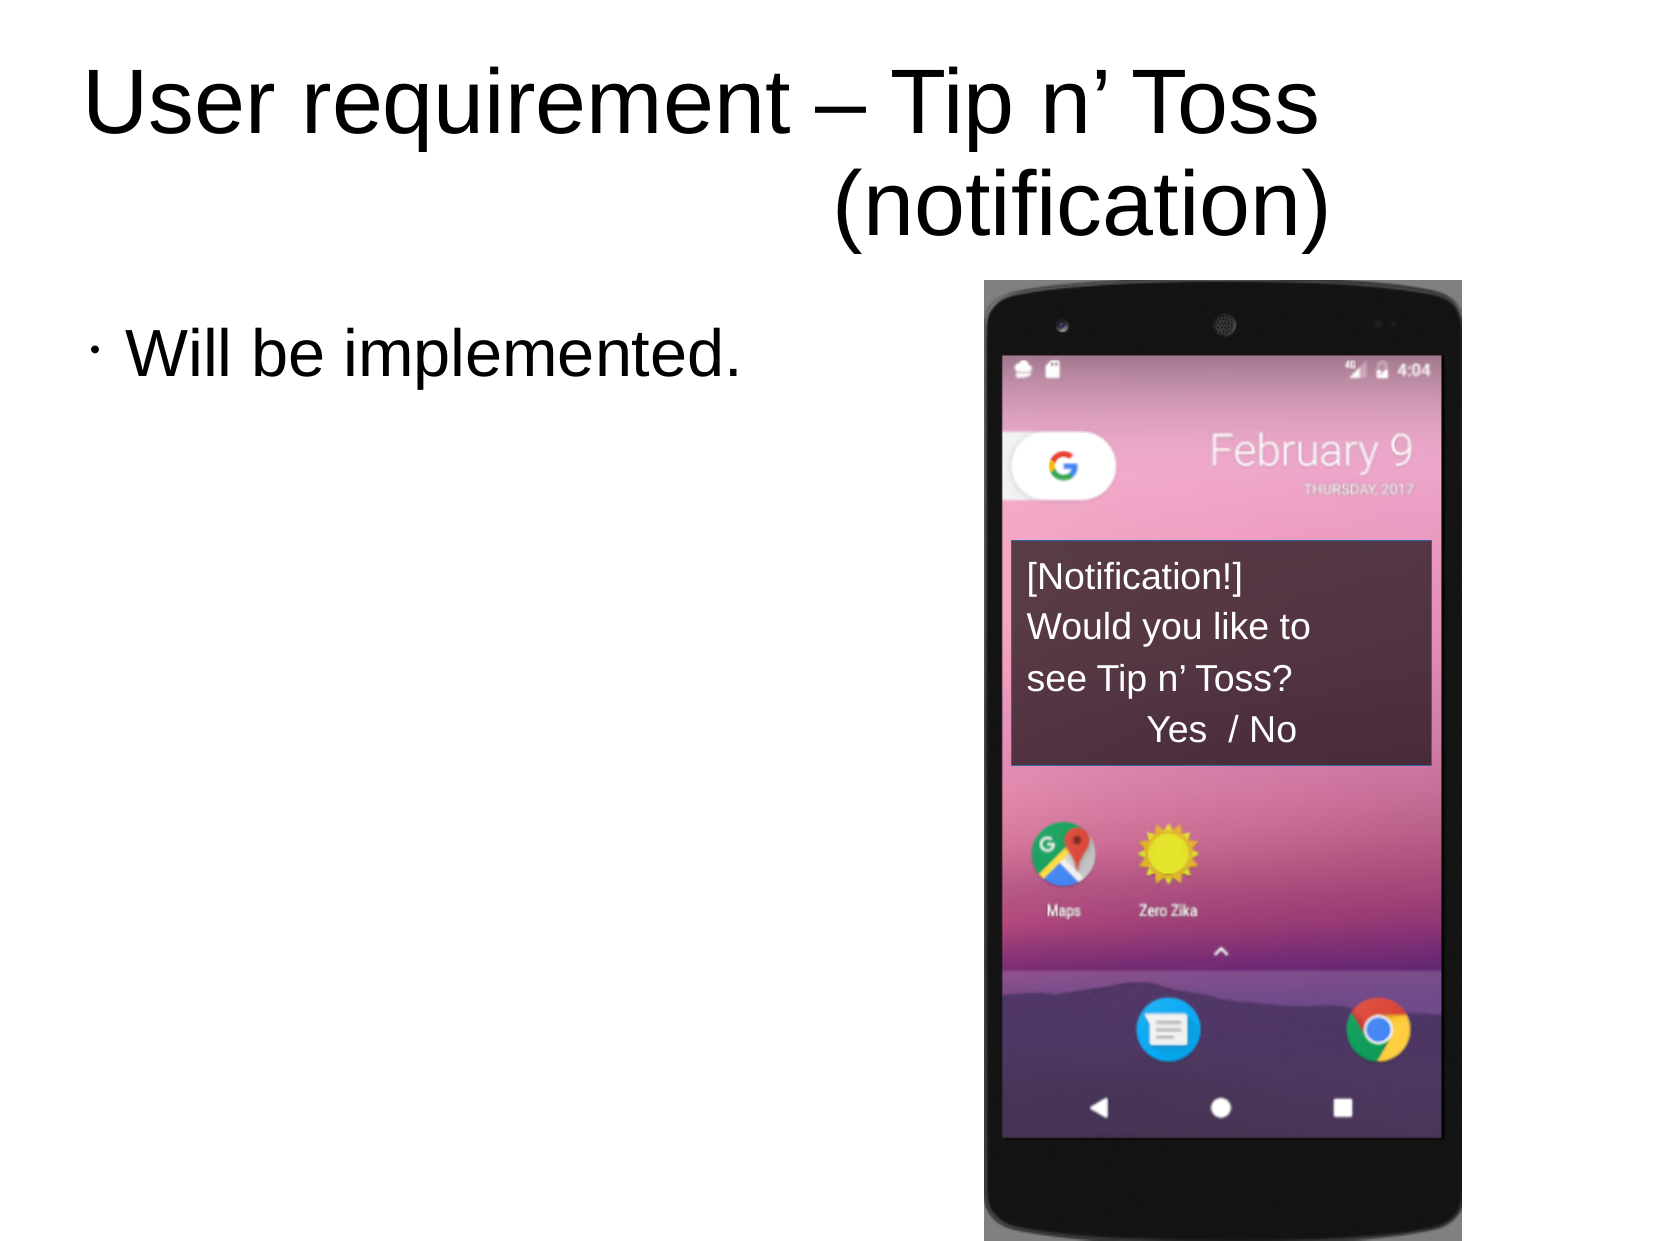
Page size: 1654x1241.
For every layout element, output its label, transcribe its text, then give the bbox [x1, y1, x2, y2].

picture [984, 280, 1462, 1241]
text_box Will be implemented. [90, 315, 856, 1036]
text_box [Notification!] Would you like to see Tip n’ Toss? Yes / No [1011, 540, 1432, 766]
title User requirement – Tip n’ Toss (notification) [82, 49, 1571, 257]
